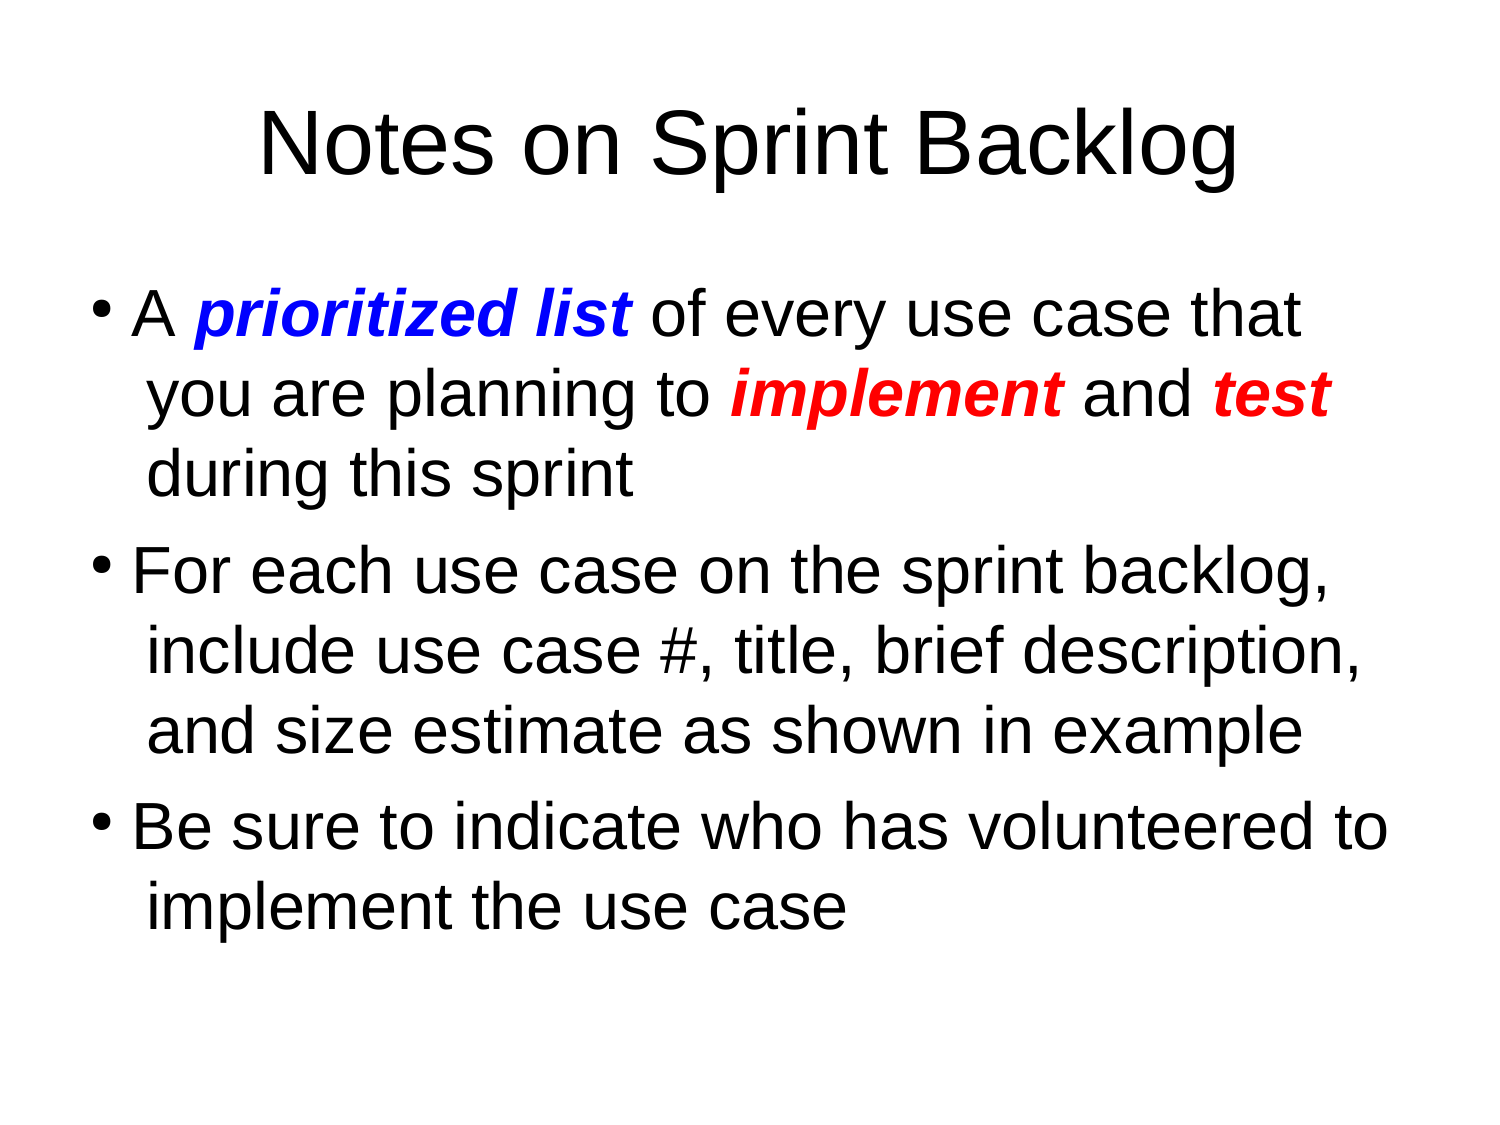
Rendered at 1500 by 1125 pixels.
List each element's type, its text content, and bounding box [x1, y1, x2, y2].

title Notes on Sprint Backlog [75, 45, 1424, 232]
list A prioritized list of every use case that you are planning to implement and test during this sprint For each use case on the sprint backlog, include use case #, title, brief description, and size estimate as shown in example Be sure to indicate who has volunteered to implement the use case [75, 262, 1424, 1004]
